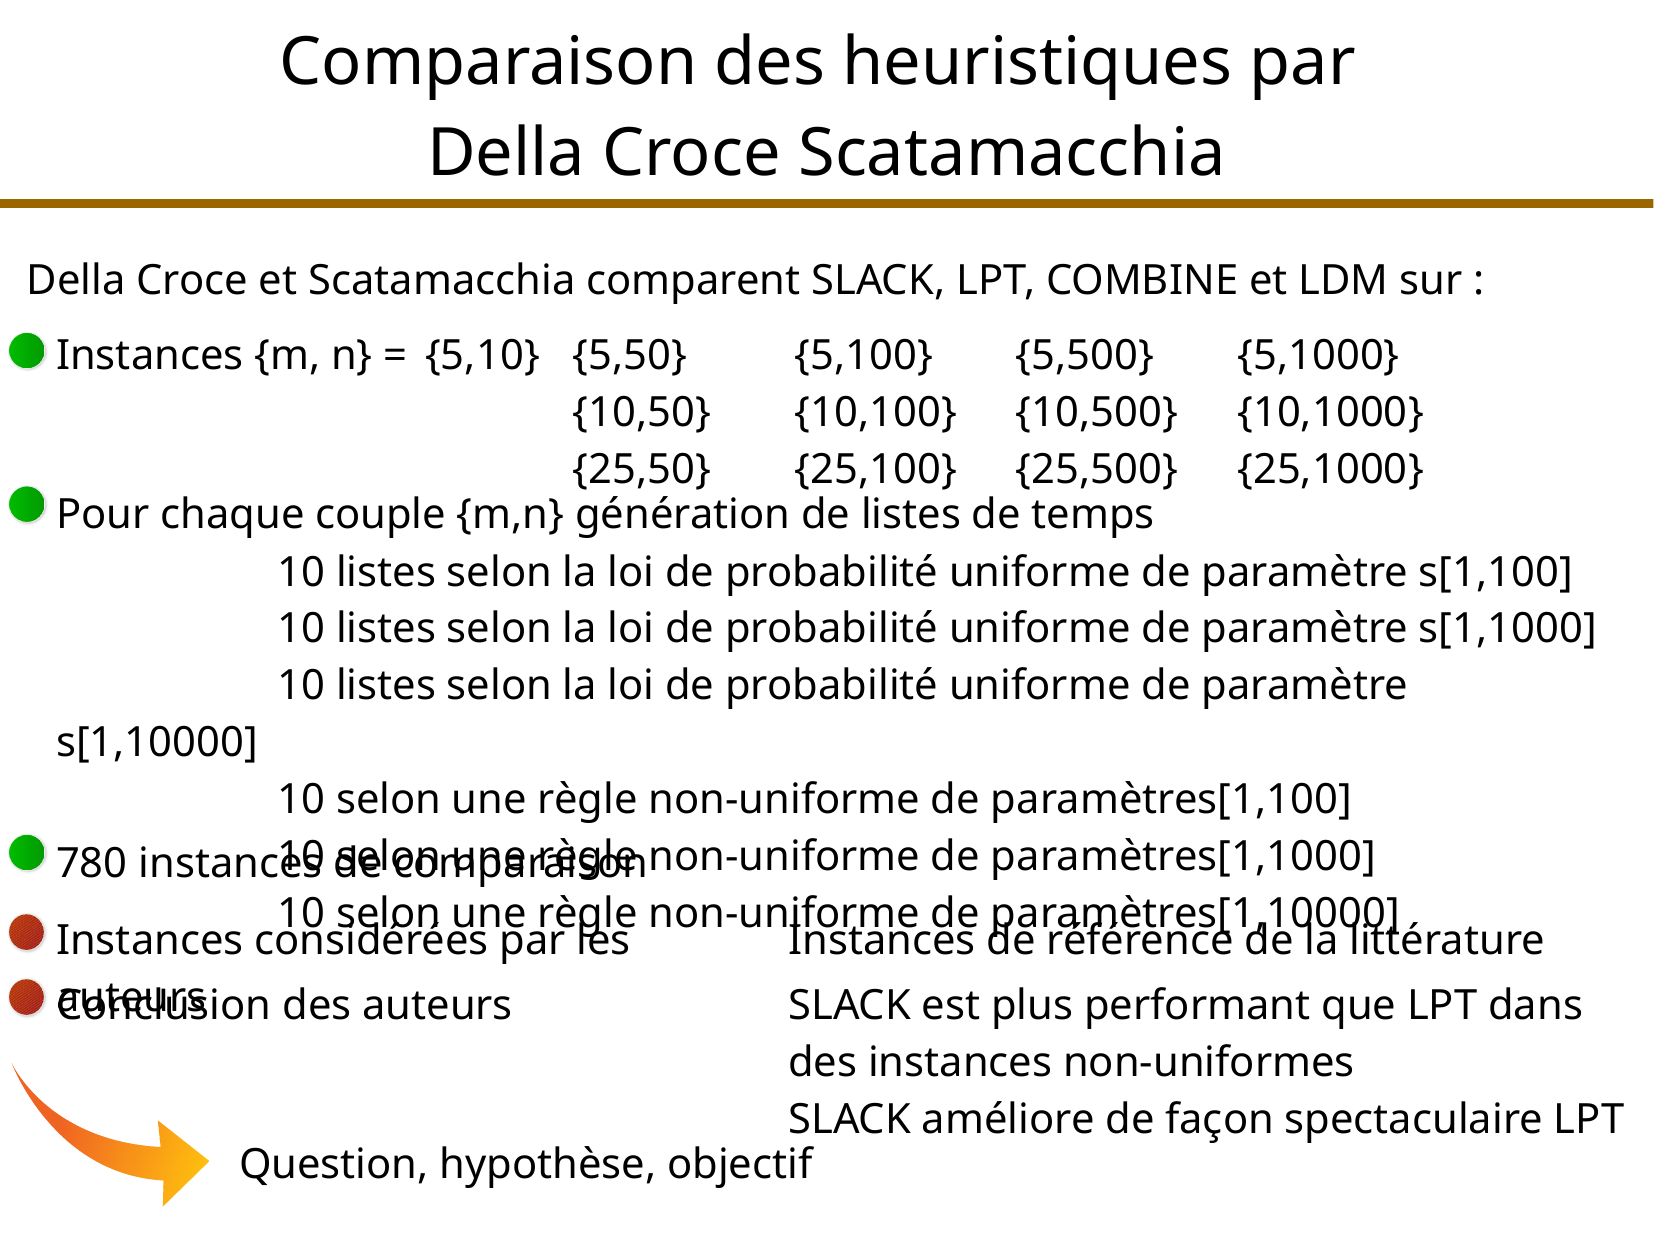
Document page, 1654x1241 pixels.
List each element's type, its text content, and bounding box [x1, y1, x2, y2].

picture [6, 912, 49, 955]
picture [6, 977, 49, 1020]
picture [6, 832, 41, 875]
title Comparaison des heuristiques par Della Croce Scatamacchia [82, 27, 1571, 181]
text_box SLACK est plus performant que LPT dans des instances non-uniformes SLACK améliore de façon spectaculaire LPT [773, 966, 1654, 1126]
text_box Della Croce et Scatamacchia comparent SLACK, LPT, COMBINE et LDM sur : [11, 242, 1560, 305]
text_box Conclusion des auteurs [41, 966, 773, 1030]
text_box Instances de référence de la littérature [773, 902, 1654, 965]
text_box 780 instances de comparaison [41, 825, 1477, 888]
picture [6, 330, 41, 373]
picture [6, 484, 41, 526]
text_box Question, hypothèse, objectif [224, 1126, 886, 1189]
picture [6, 999, 220, 1241]
text_box Instances considérées par les auteurs [41, 902, 773, 965]
text_box Pour chaque couple {m,n} génération de listes de temps 10 listes selon la loi de probabilité uniforme de paramètre s[1,100] 10 listes selon la loi de probabilité uniforme de paramètre s[1,1000] 10 listes selon la loi de probabilité uniforme de paramètre s[1,10000] 10 selon une règle non-uniforme de paramètres[1,100] 10 selon une règle non-uniforme de paramètres[1,1000] 10 selon une règle non-uniforme de paramètres[1,10000] [41, 476, 1619, 827]
text_box Instances {m, n} = {5,10} {5,50} {5,100} {5,500} {5,1000} {10,50} {10,100} {10,500} {10,1000} {25,50} {25,100} {25,500} {25,1000} [41, 317, 1477, 476]
